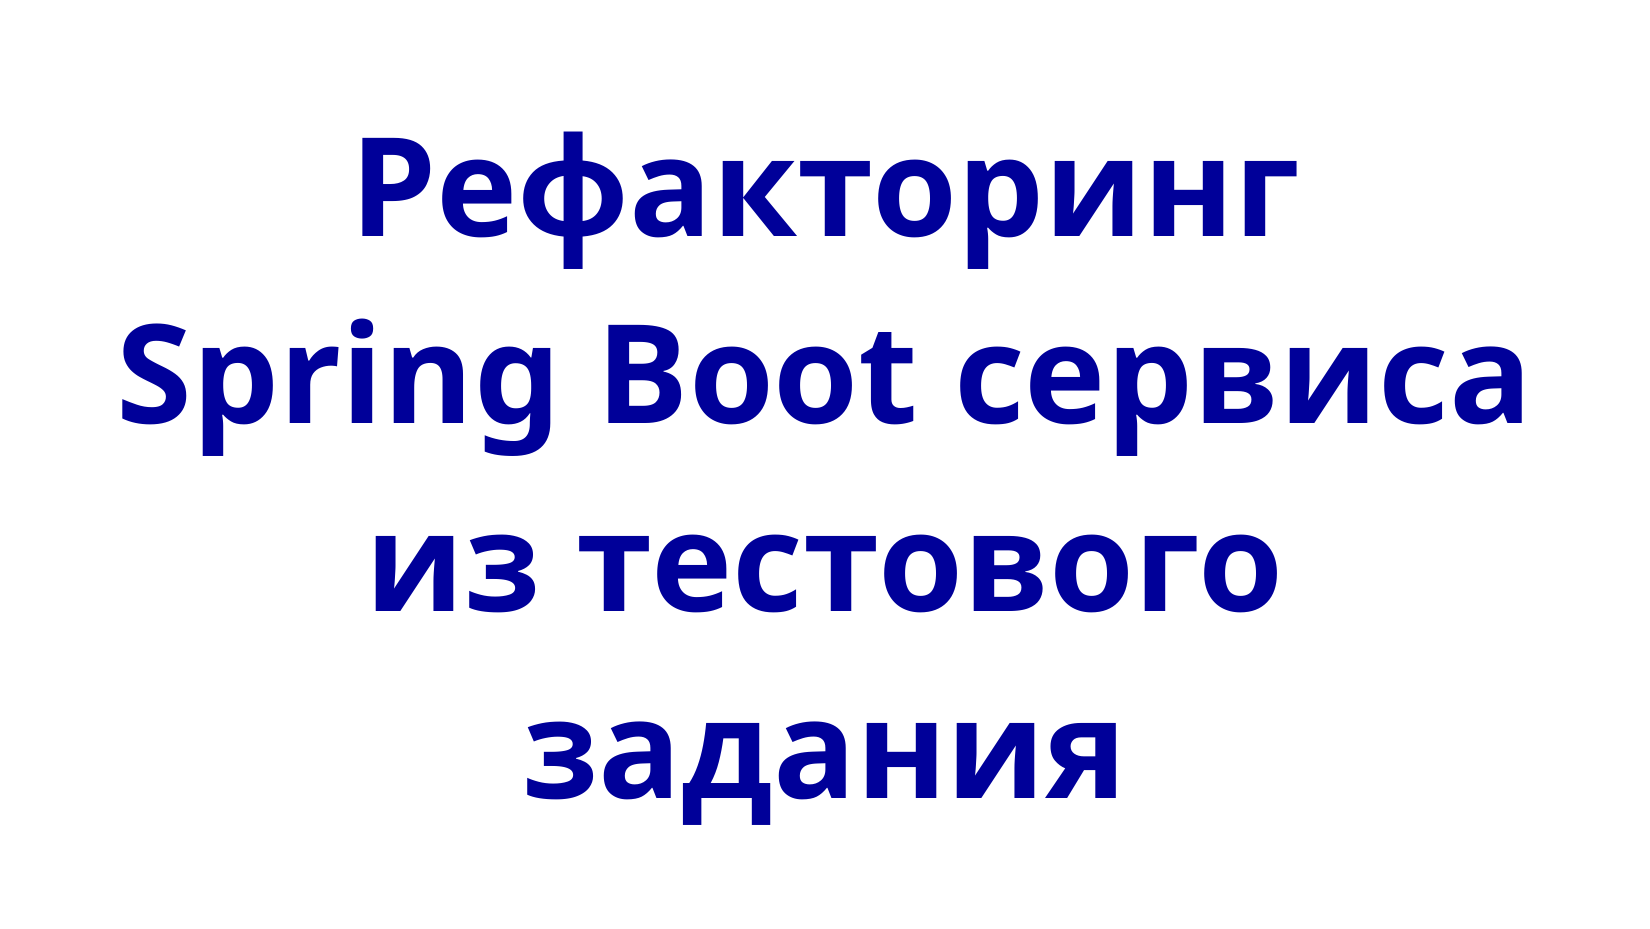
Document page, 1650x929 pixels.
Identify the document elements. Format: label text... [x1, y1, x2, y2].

subtitle Рефакторинг Spring Boot сервиса из тестового задания [0, 0, 1650, 929]
